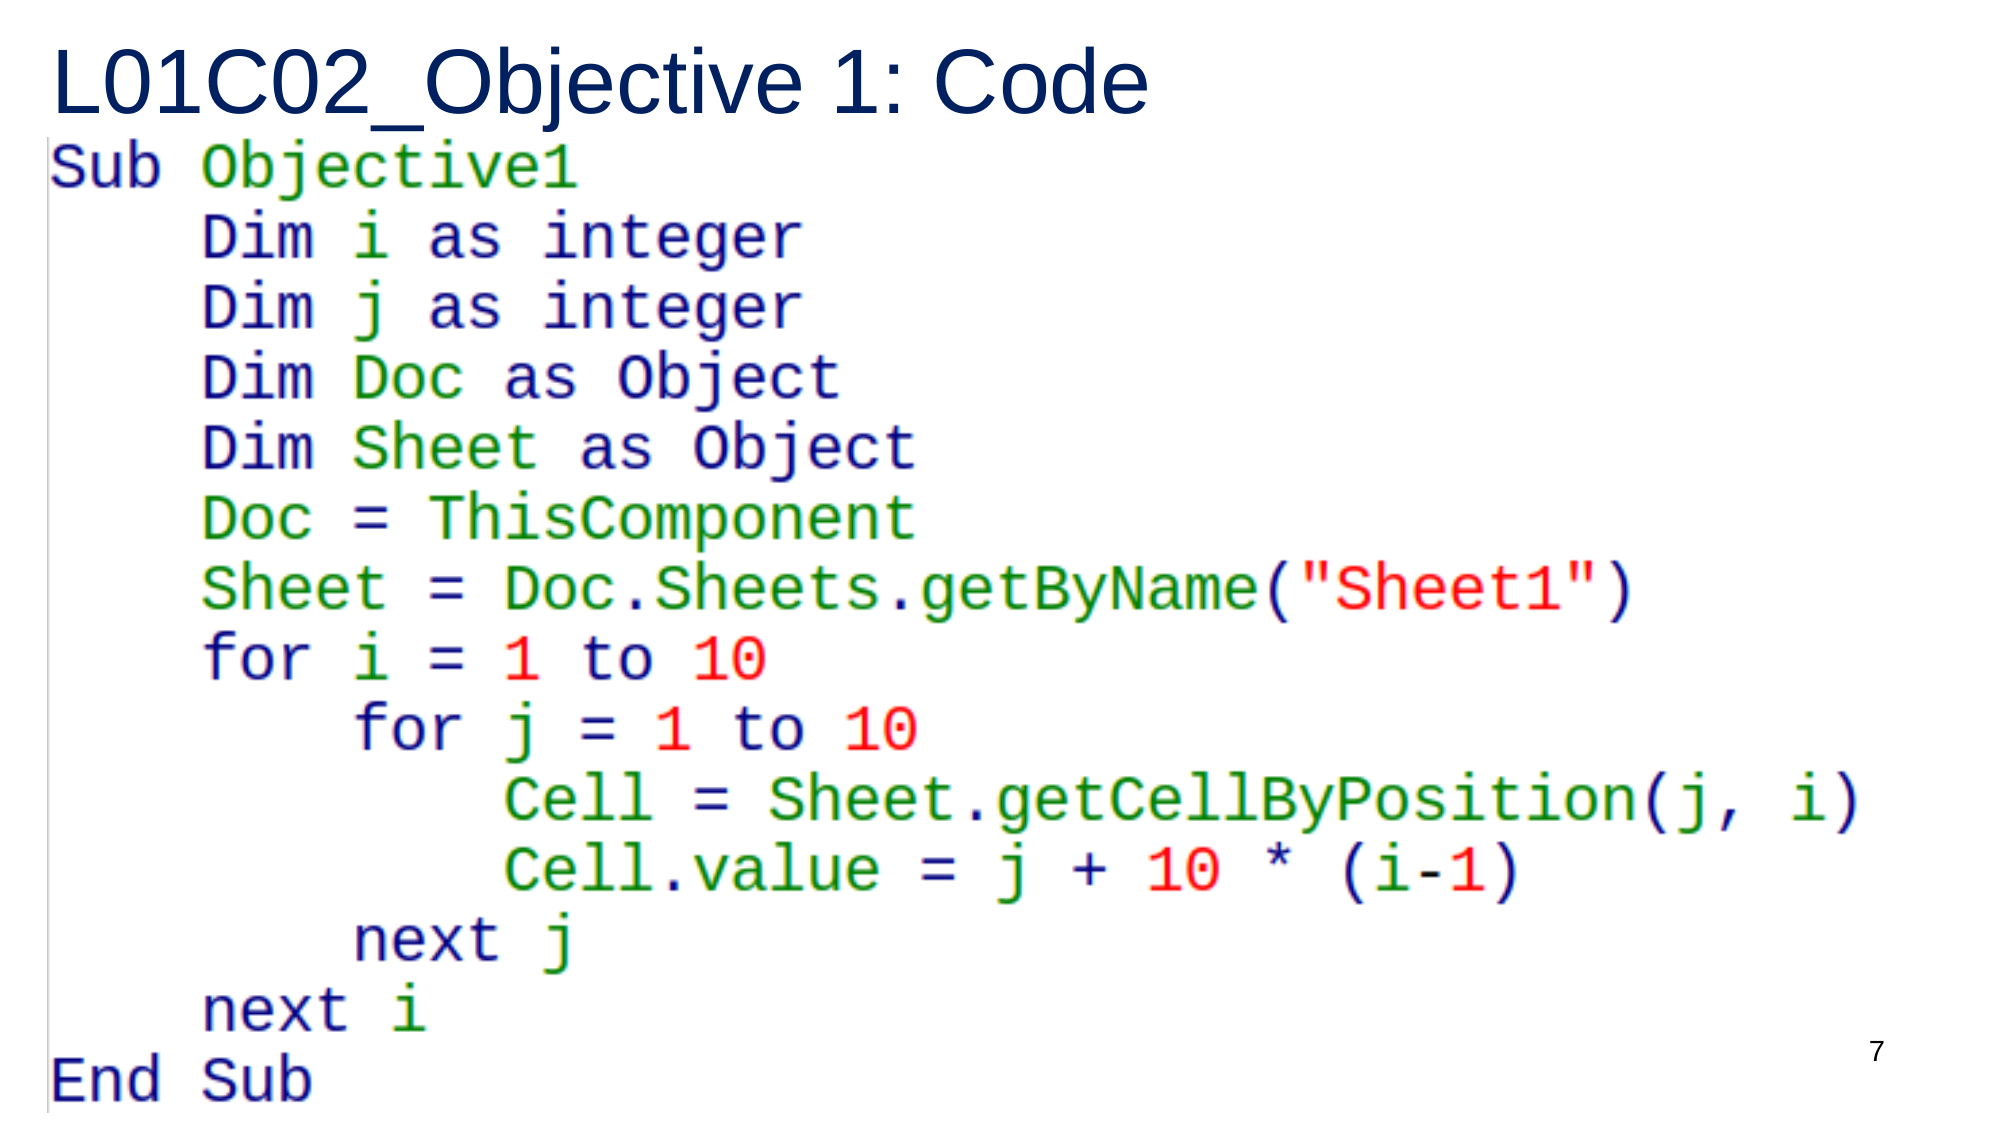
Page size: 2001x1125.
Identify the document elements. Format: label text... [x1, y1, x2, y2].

slide_number <number> [1868, 1024, 1900, 1103]
title L01C02_Objective 1: Code [36, 28, 1968, 126]
picture [47, 137, 1868, 1113]
